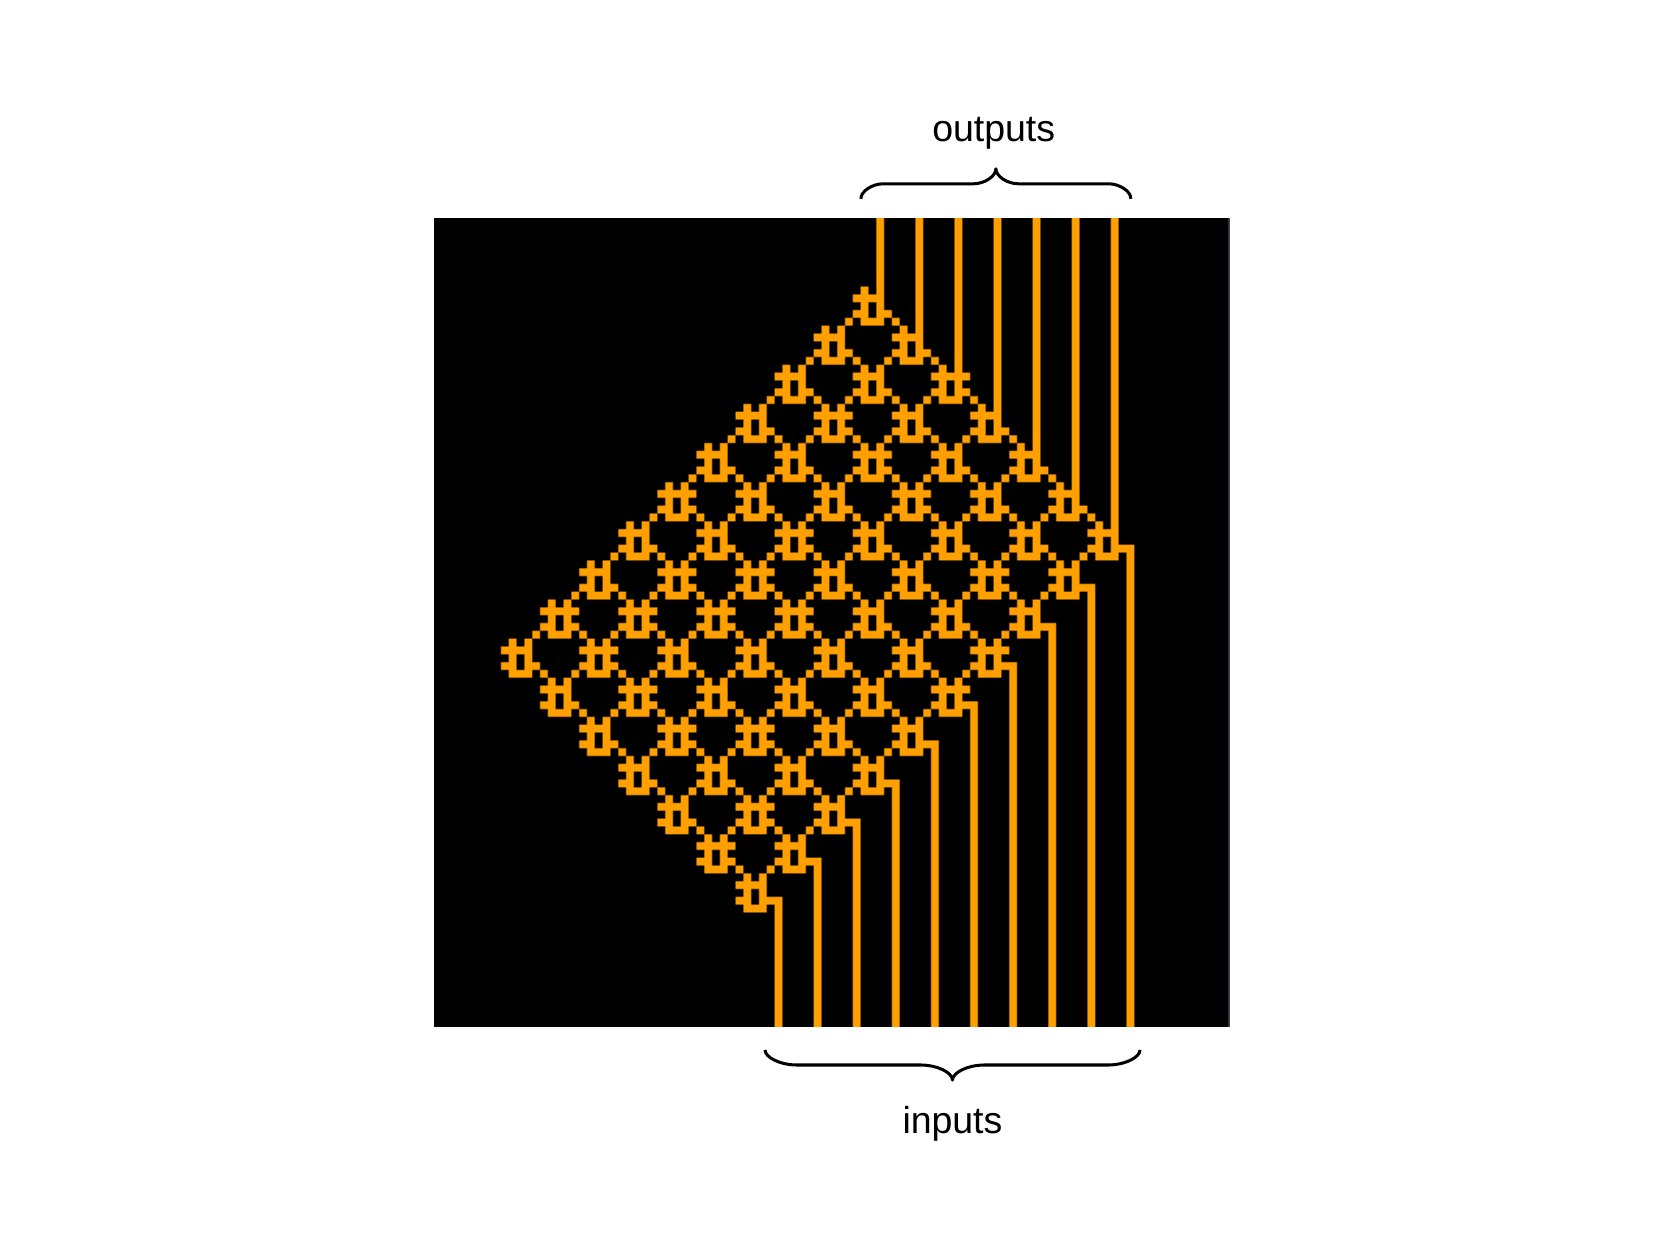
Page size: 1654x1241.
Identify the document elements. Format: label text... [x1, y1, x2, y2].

text_box inputs [765, 1091, 1141, 1149]
text_box outputs [806, 99, 1182, 157]
picture [434, 218, 1230, 1027]
